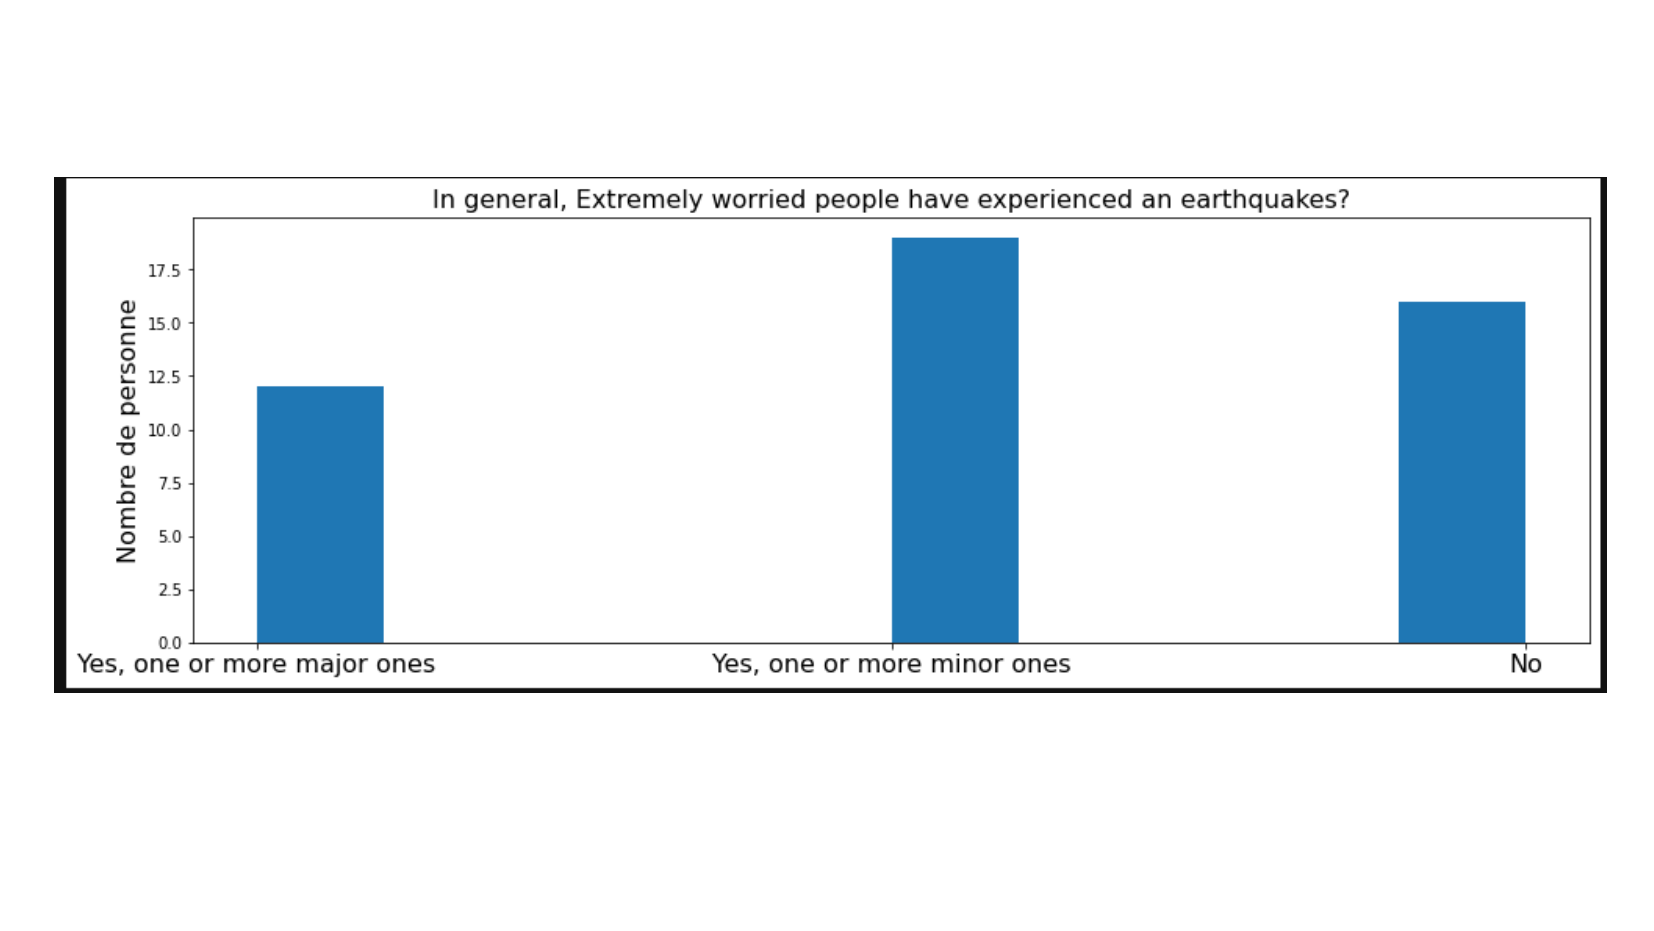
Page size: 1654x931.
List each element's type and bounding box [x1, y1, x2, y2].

picture [54, 177, 1607, 693]
